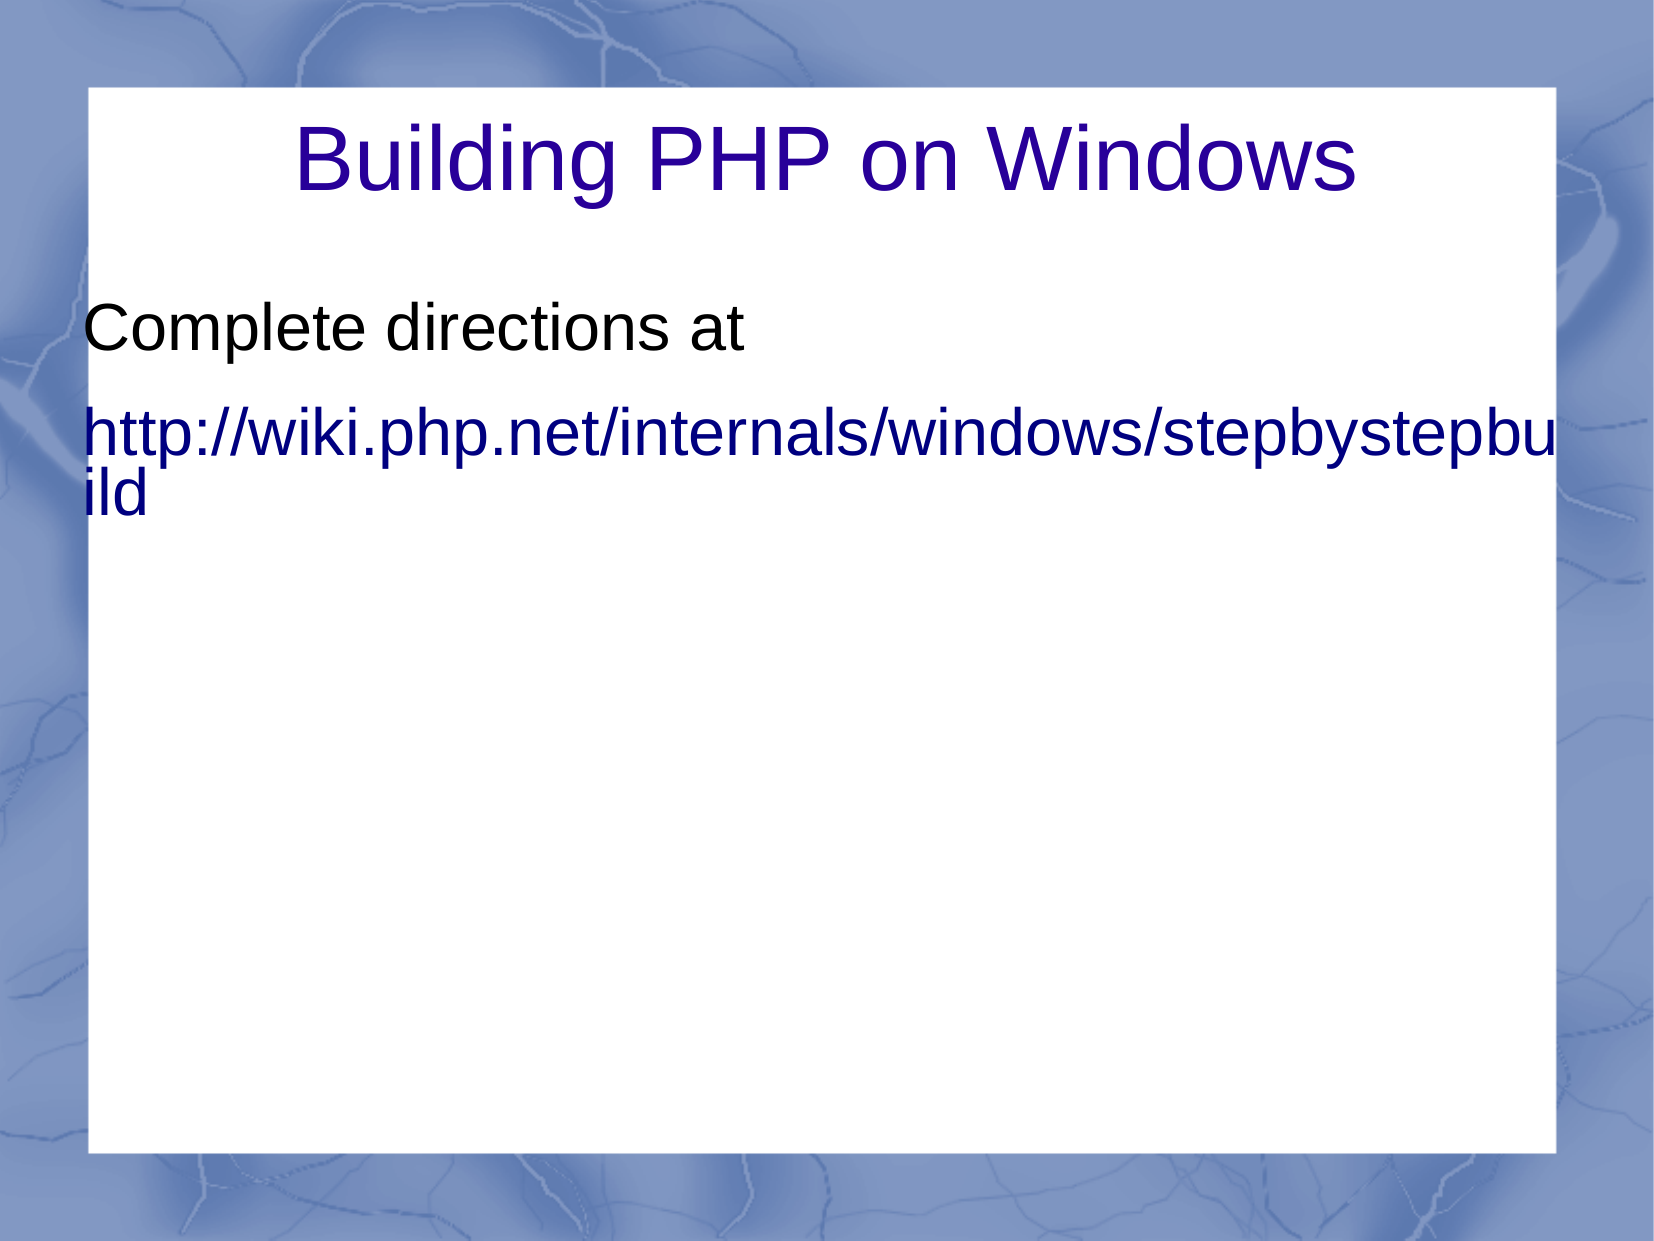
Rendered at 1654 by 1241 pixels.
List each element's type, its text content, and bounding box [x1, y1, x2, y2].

list Complete directions at http://wiki.php.net/internals/windows/stepbystepbuild [82, 290, 1571, 1094]
title Building PHP on Windows [82, 62, 1571, 256]
picture [0, 0, 1654, 1241]
